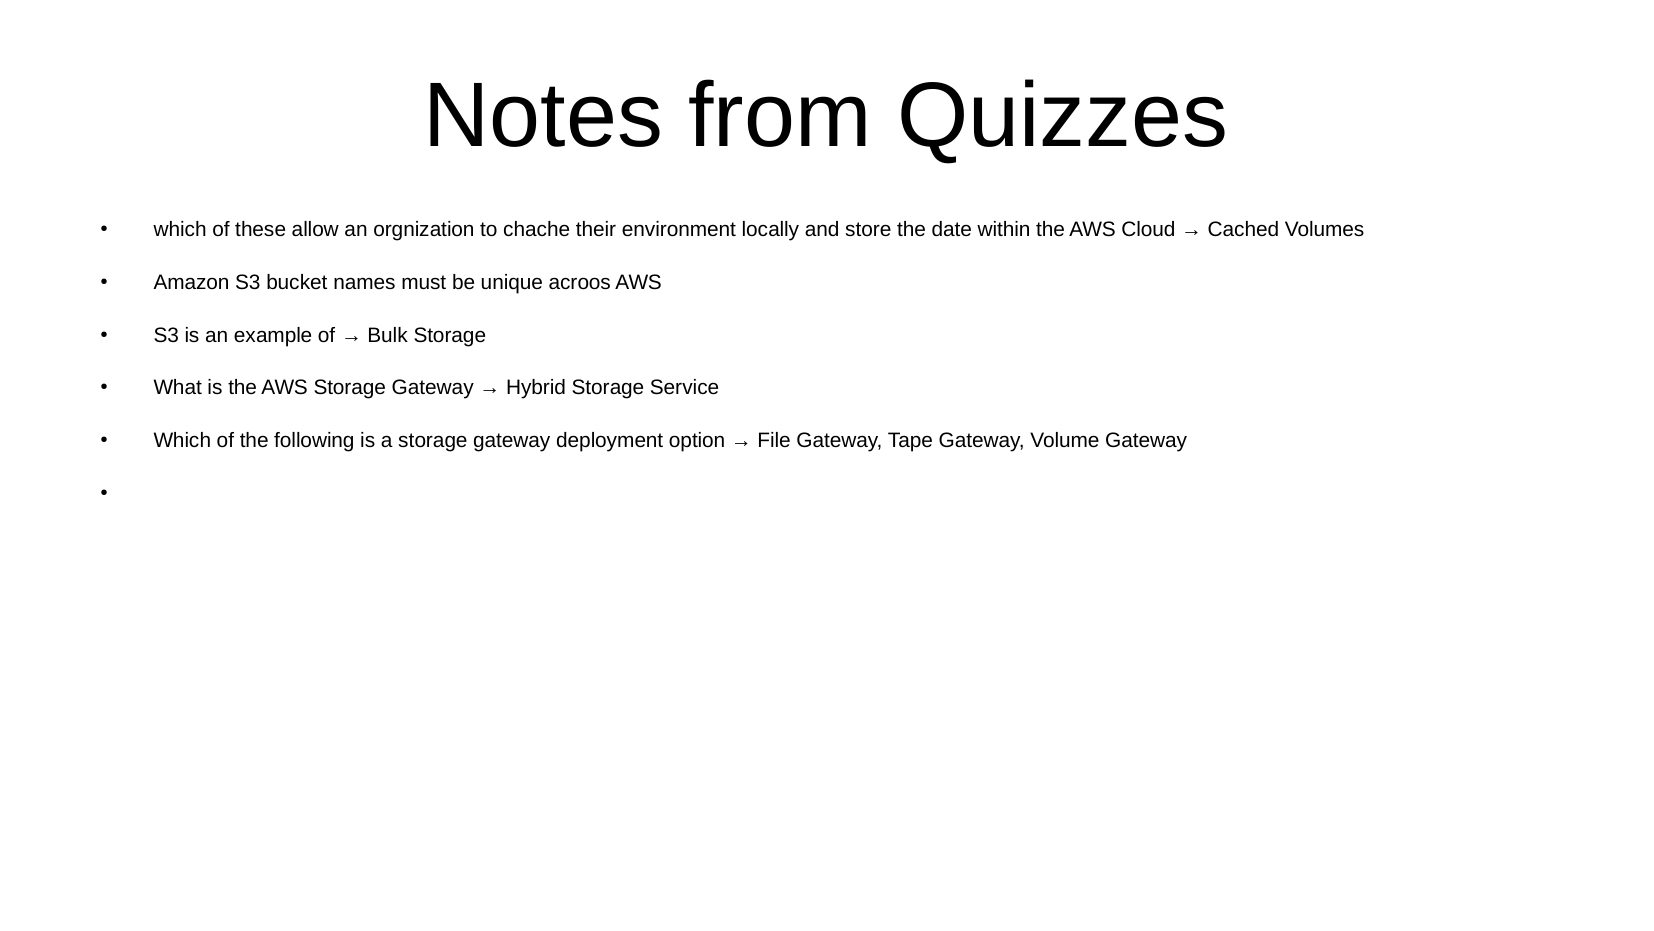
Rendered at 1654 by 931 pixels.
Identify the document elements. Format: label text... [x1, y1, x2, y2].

list which of these allow an orgnization to chache their environment locally and store the date within the AWS Cloud → Cached Volumes Amazon S3 bucket names must be unique acroos AWS S3 is an example of → Bulk Storage What is the AWS Storage Gateway → Hybrid Storage Service Which of the following is a storage gateway deployment option → File Gateway, Tape Gateway, Volume Gateway [82, 217, 1621, 901]
title Notes from Quizzes [82, 37, 1571, 193]
